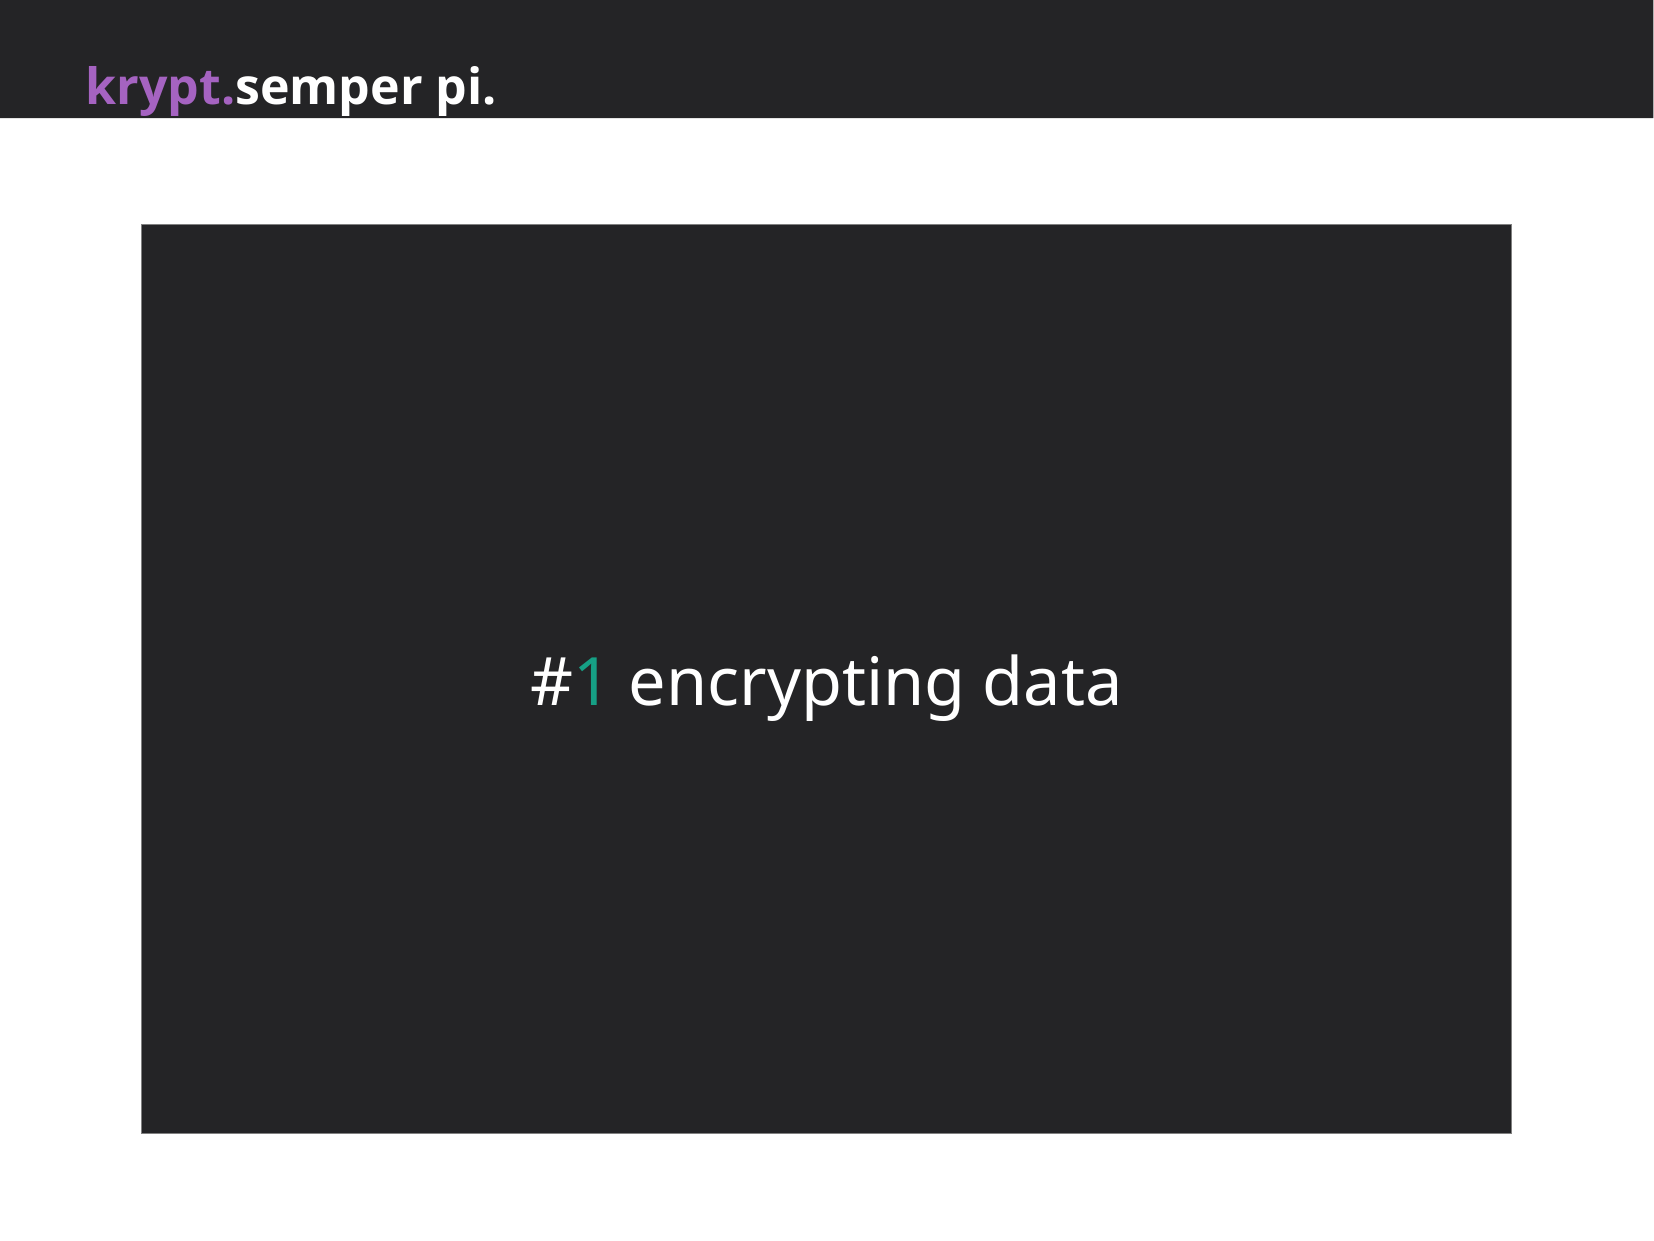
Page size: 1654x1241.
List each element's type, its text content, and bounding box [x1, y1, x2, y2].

text_box [0, 0, 1654, 119]
text_box #1 encrypting data [141, 224, 1512, 1134]
text_box krypt.semper pi. [70, 43, 544, 119]
